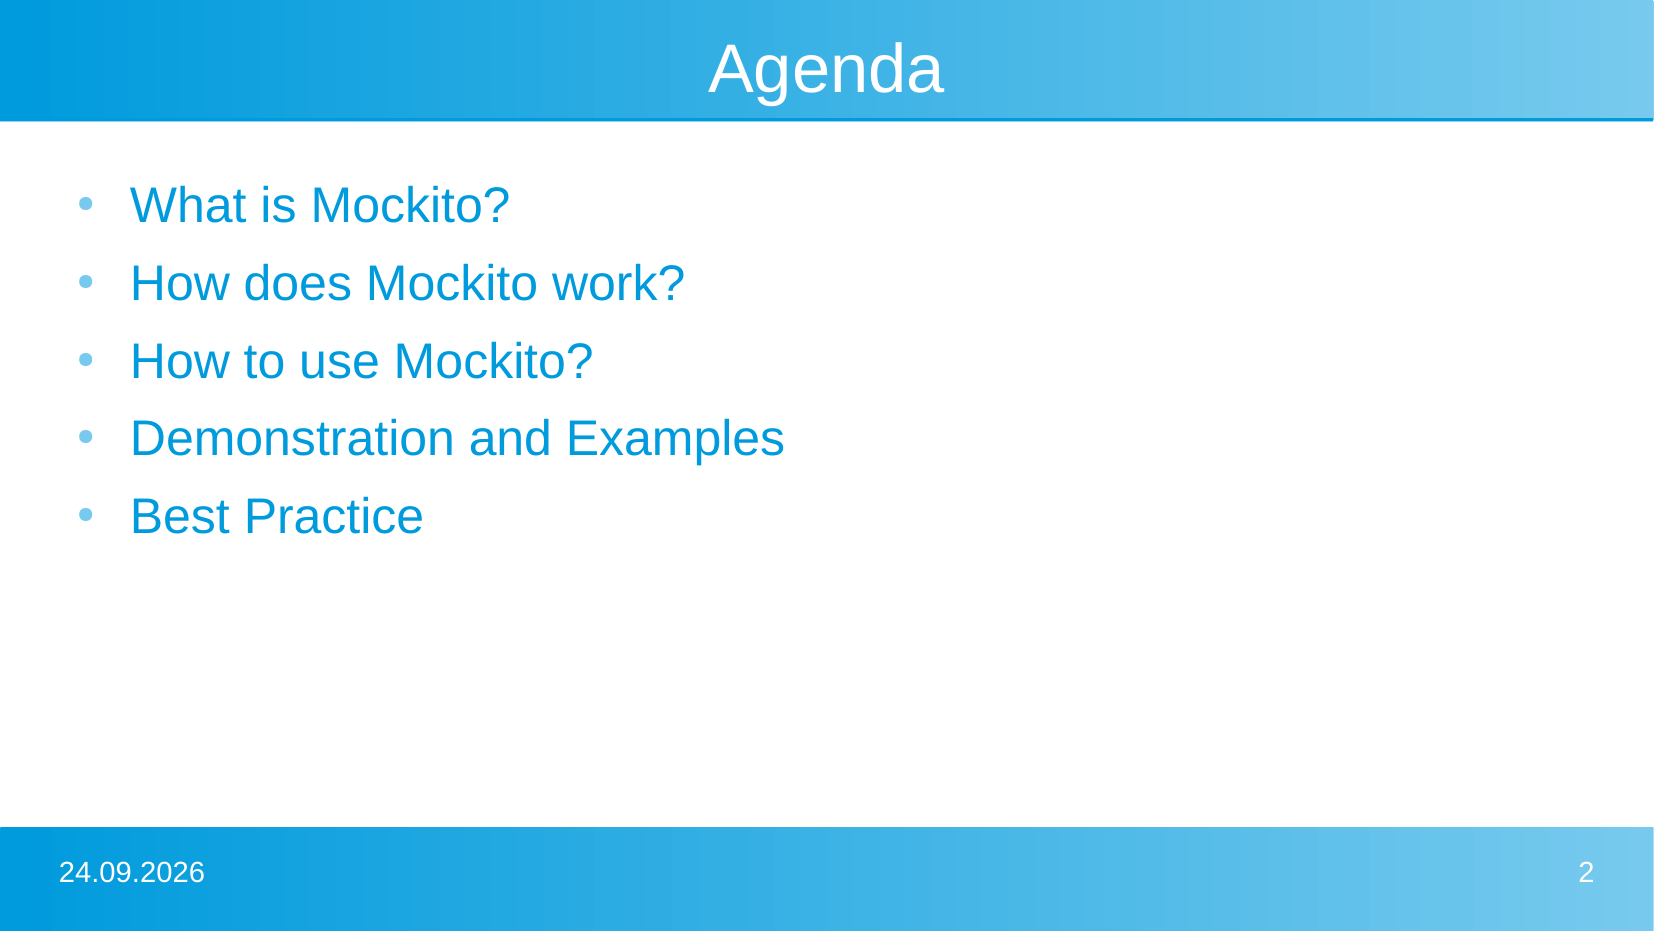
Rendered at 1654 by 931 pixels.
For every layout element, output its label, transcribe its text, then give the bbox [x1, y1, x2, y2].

title Agenda [59, 29, 1595, 108]
list What is Mockito? How does Mockito work? How to use Mockito? Demonstration and Examples Best Practice [59, 177, 1595, 768]
